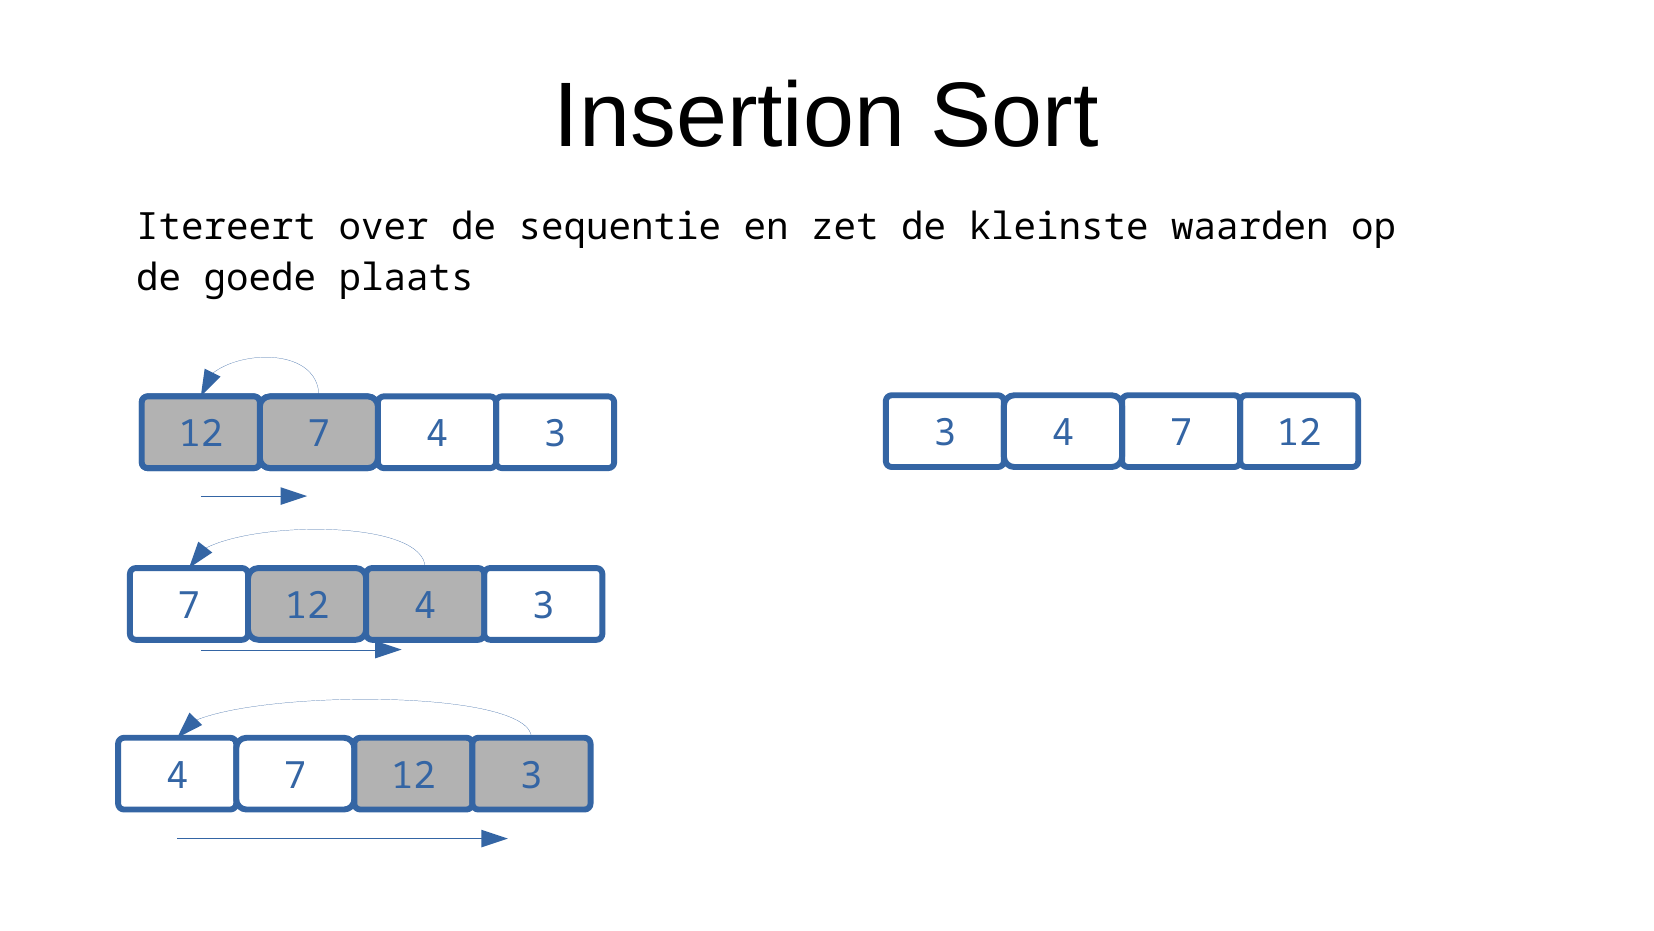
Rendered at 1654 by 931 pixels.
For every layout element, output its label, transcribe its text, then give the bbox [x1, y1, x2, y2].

text_box 4 [118, 737, 237, 803]
text_box 3 [885, 395, 1004, 460]
text_box 3 [496, 396, 615, 461]
text_box 7 [1122, 395, 1238, 460]
text_box Itereert over de sequentie en zet de kleinste waarden op de goede plaats [121, 192, 1434, 308]
text_box 4 [366, 568, 482, 633]
title Insertion Sort [82, 37, 1571, 193]
text_box 12 [1240, 395, 1359, 460]
text_box 7 [261, 396, 378, 461]
text_box 4 [1006, 395, 1120, 460]
text_box 12 [250, 568, 364, 633]
text_box 3 [472, 737, 591, 803]
text_box 12 [141, 396, 260, 461]
text_box 7 [238, 737, 353, 803]
text_box 12 [354, 737, 471, 803]
text_box 7 [129, 568, 249, 633]
text_box 4 [378, 396, 494, 461]
text_box 3 [484, 568, 603, 633]
